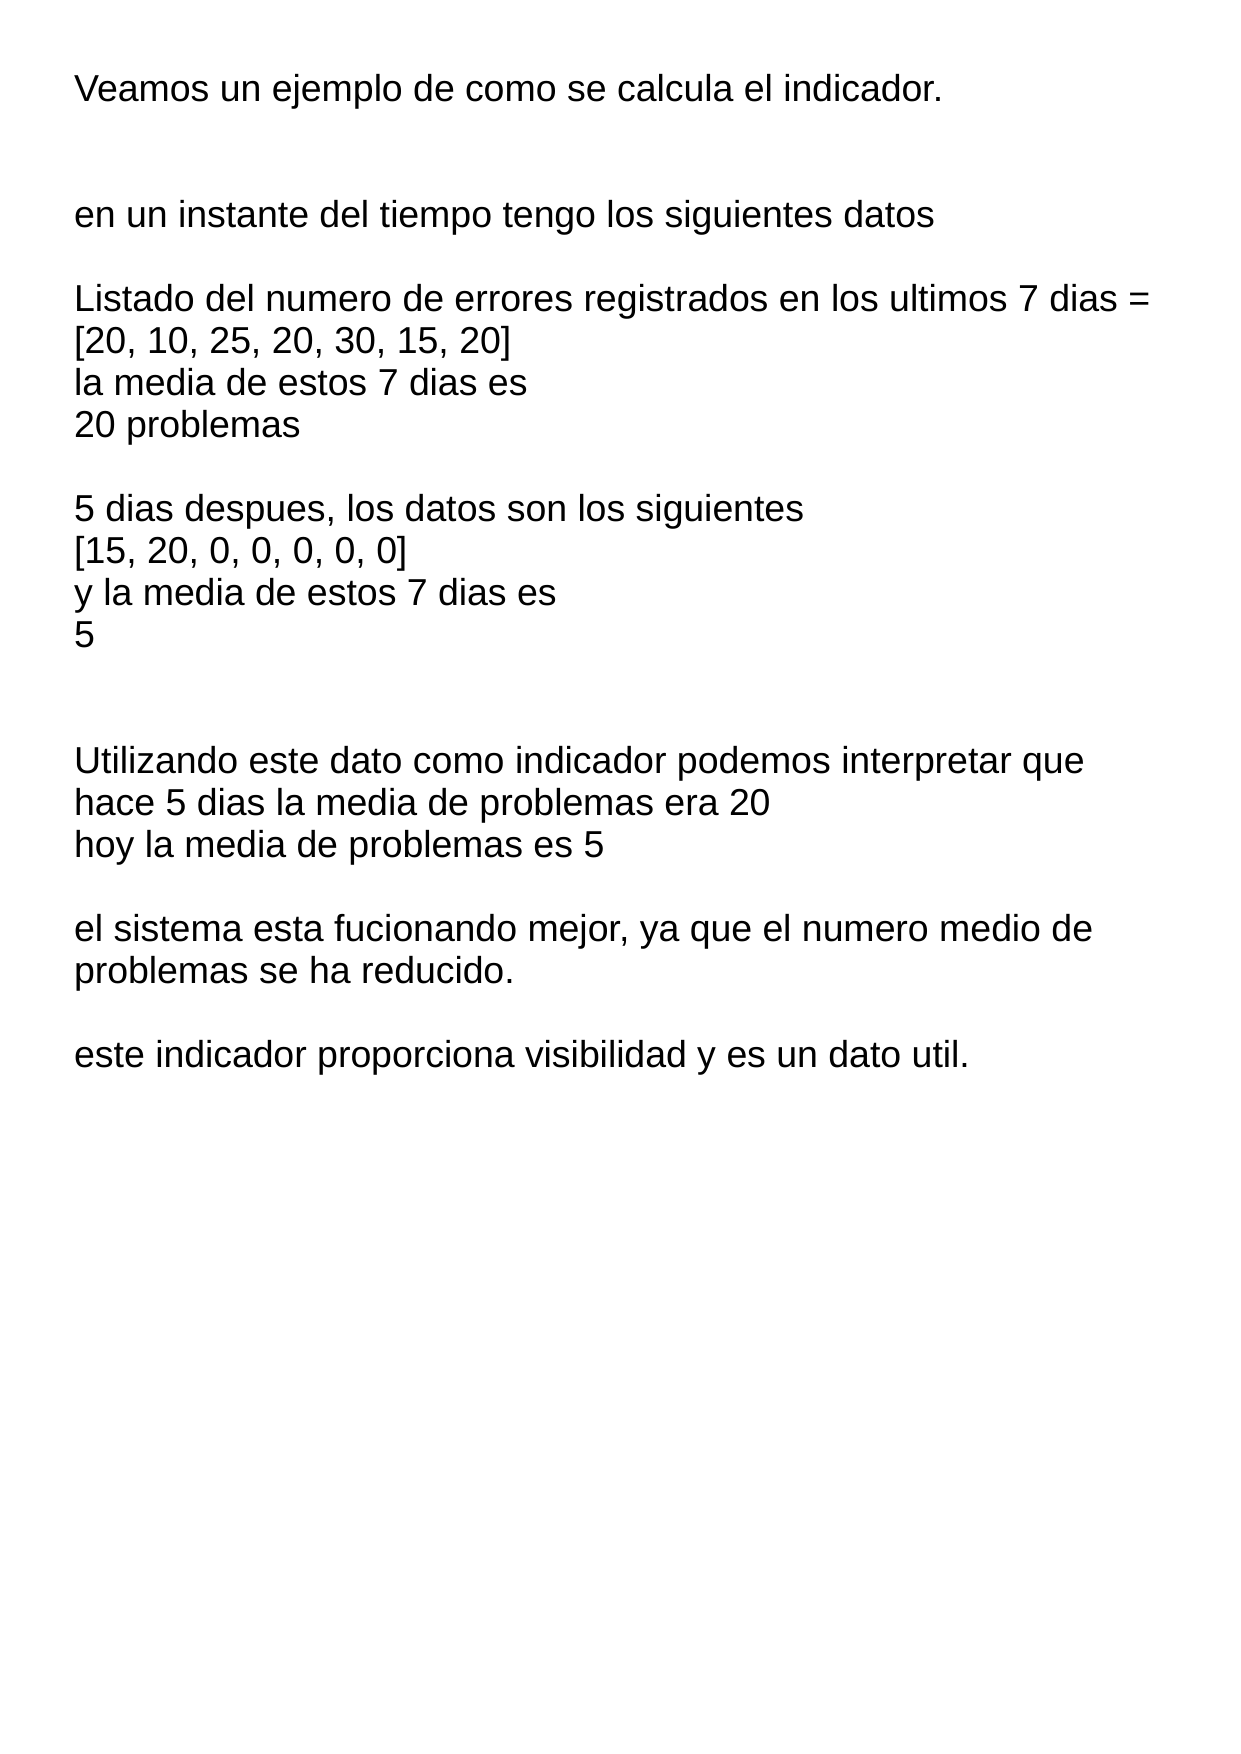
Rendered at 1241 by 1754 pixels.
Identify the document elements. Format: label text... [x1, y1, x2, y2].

text_box Veamos un ejemplo de como se calcula el indicador. en un instante del tiempo tengo los siguientes datos Listado del numero de errores registrados en los ultimos 7 dias = [20, 10, 25, 20, 30, 15, 20] la media de estos 7 dias es 20 problemas 5 dias despues, los datos son los siguientes [15, 20, 0, 0, 0, 0, 0] y la media de estos 7 dias es 5 Utilizando este dato como indicador podemos interpretar que hace 5 dias la media de problemas era 20 hoy la media de problemas es 5 el sistema esta fucionando mejor, ya que el numero medio de problemas se ha reducido. este indicador proporciona visibilidad y es un dato util. [59, 60, 1182, 1083]
